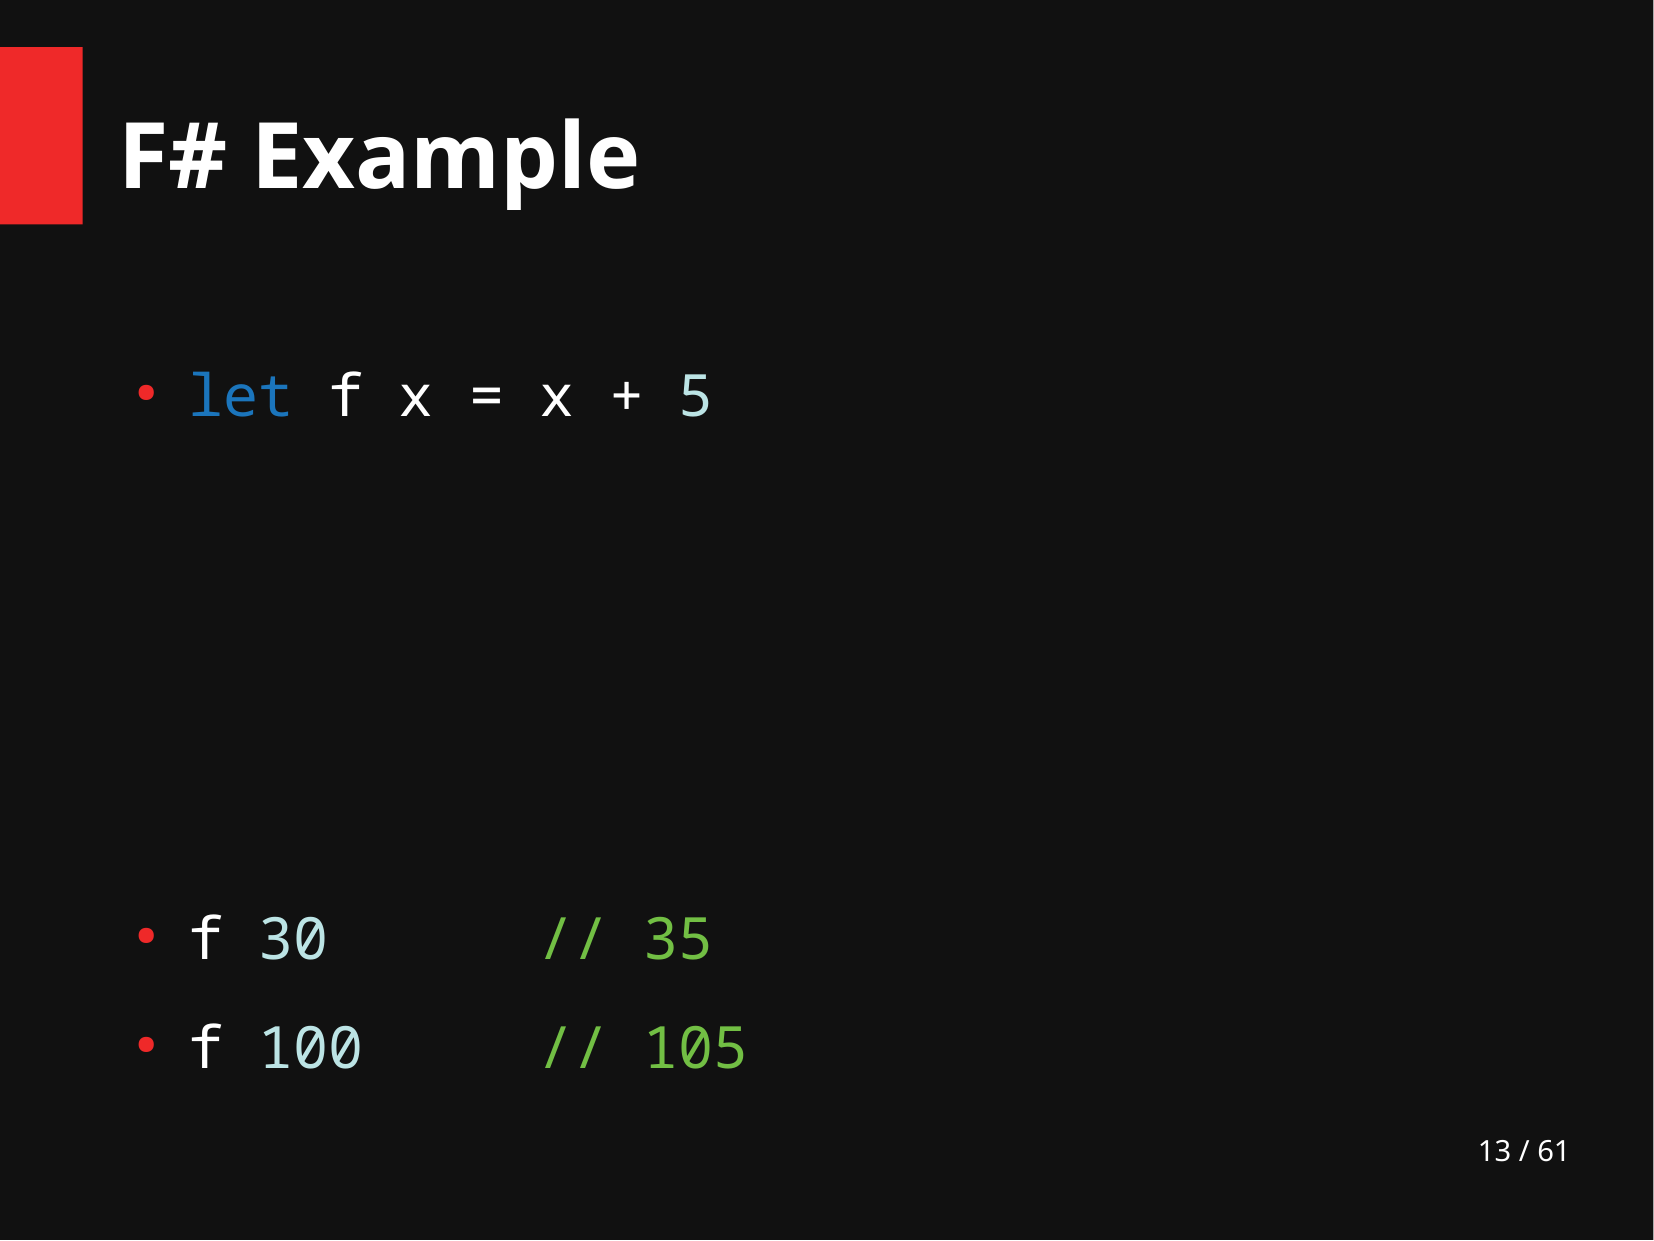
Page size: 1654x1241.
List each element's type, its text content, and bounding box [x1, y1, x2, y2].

title F# Example [118, 49, 1571, 257]
list let f x = x + 5 f 30 // 35 f 100 // 105 [118, 354, 1536, 1074]
